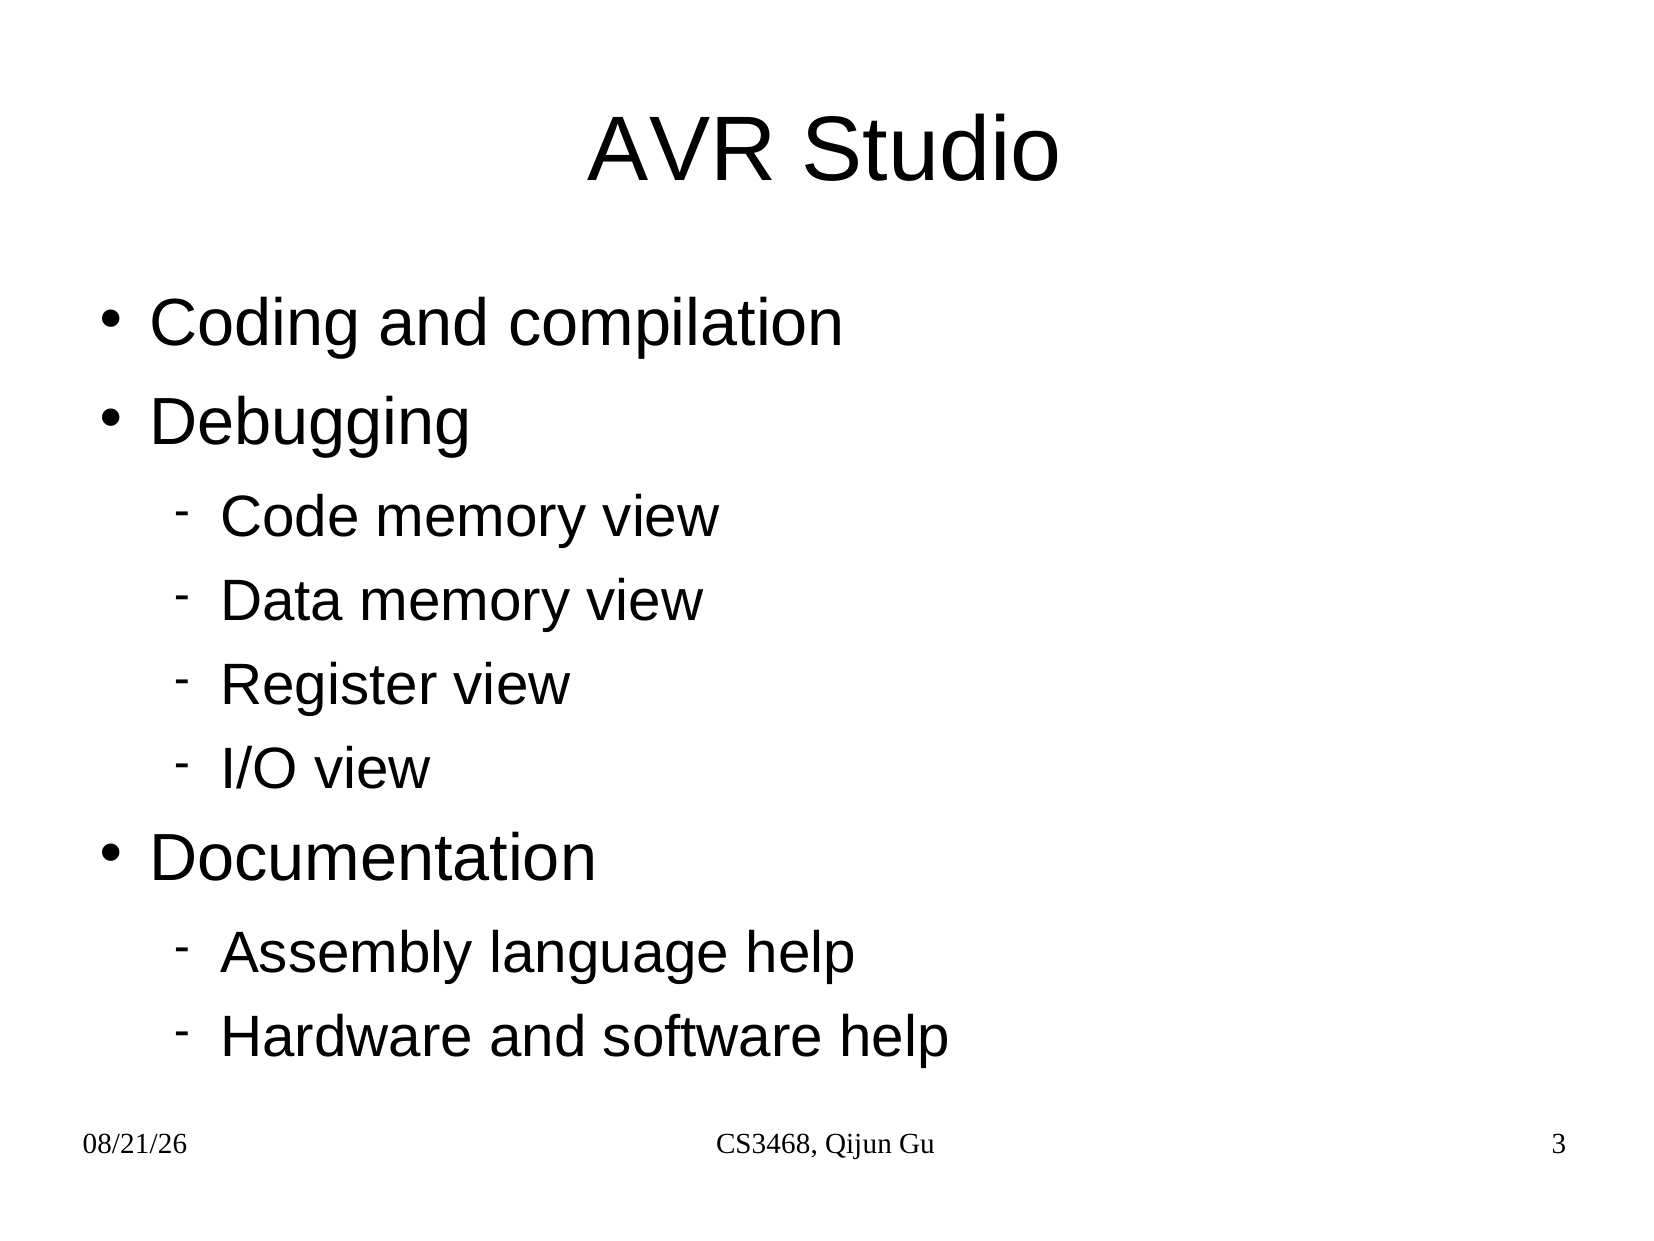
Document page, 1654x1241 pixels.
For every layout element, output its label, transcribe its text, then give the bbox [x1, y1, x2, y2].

list Coding and compilation Debugging Code memory view Data memory view Register view I/O view Documentation Assembly language help Hardware and software help [82, 290, 1568, 1113]
title AVR Studio [82, 56, 1568, 247]
